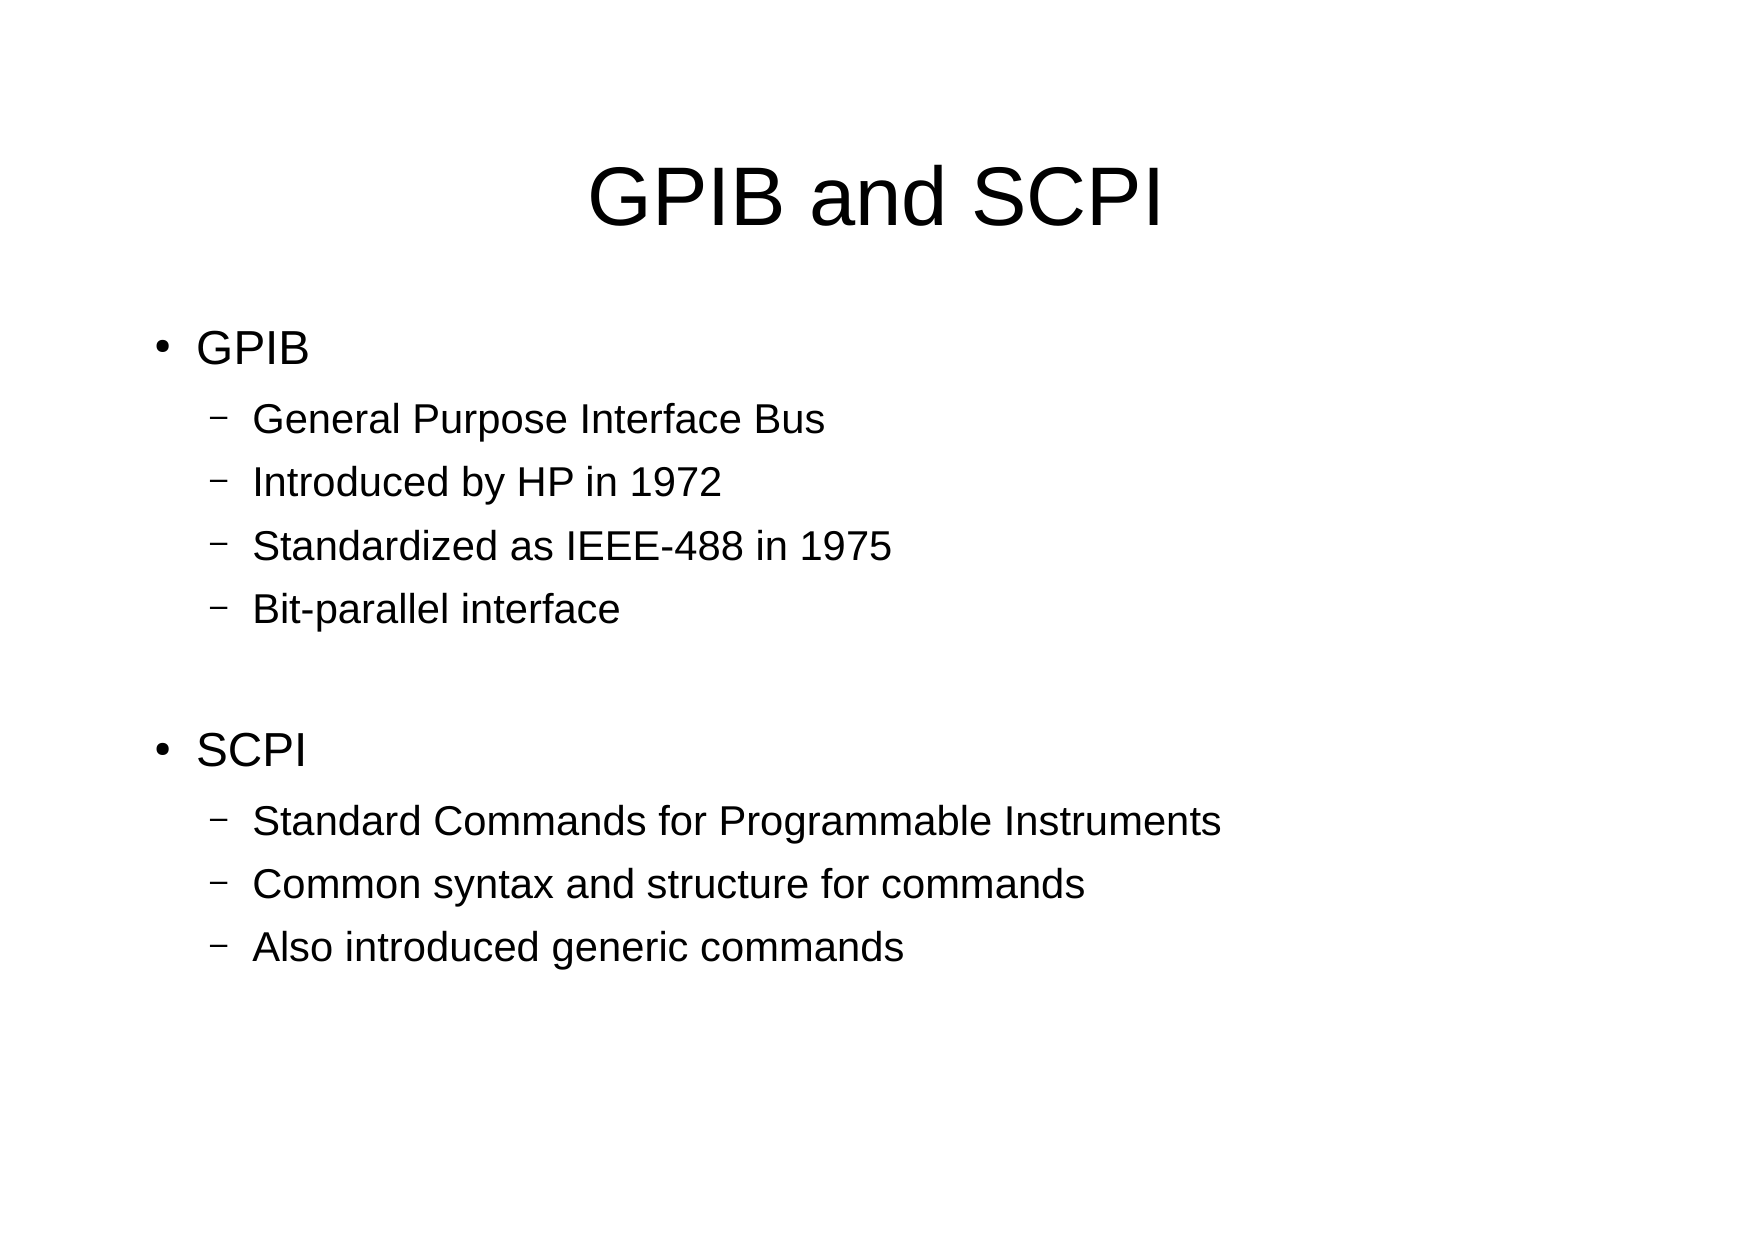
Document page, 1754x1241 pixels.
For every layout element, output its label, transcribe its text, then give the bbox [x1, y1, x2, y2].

title GPIB and SCPI [140, 103, 1614, 291]
list GPIB General Purpose Interface Bus Introduced by HP in 1972 Standardized as IEEE-488 in 1975 Bit-parallel interface SCPI Standard Commands for Programmable Instruments Common syntax and structure for commands Also introduced generic commands [140, 321, 1581, 973]
